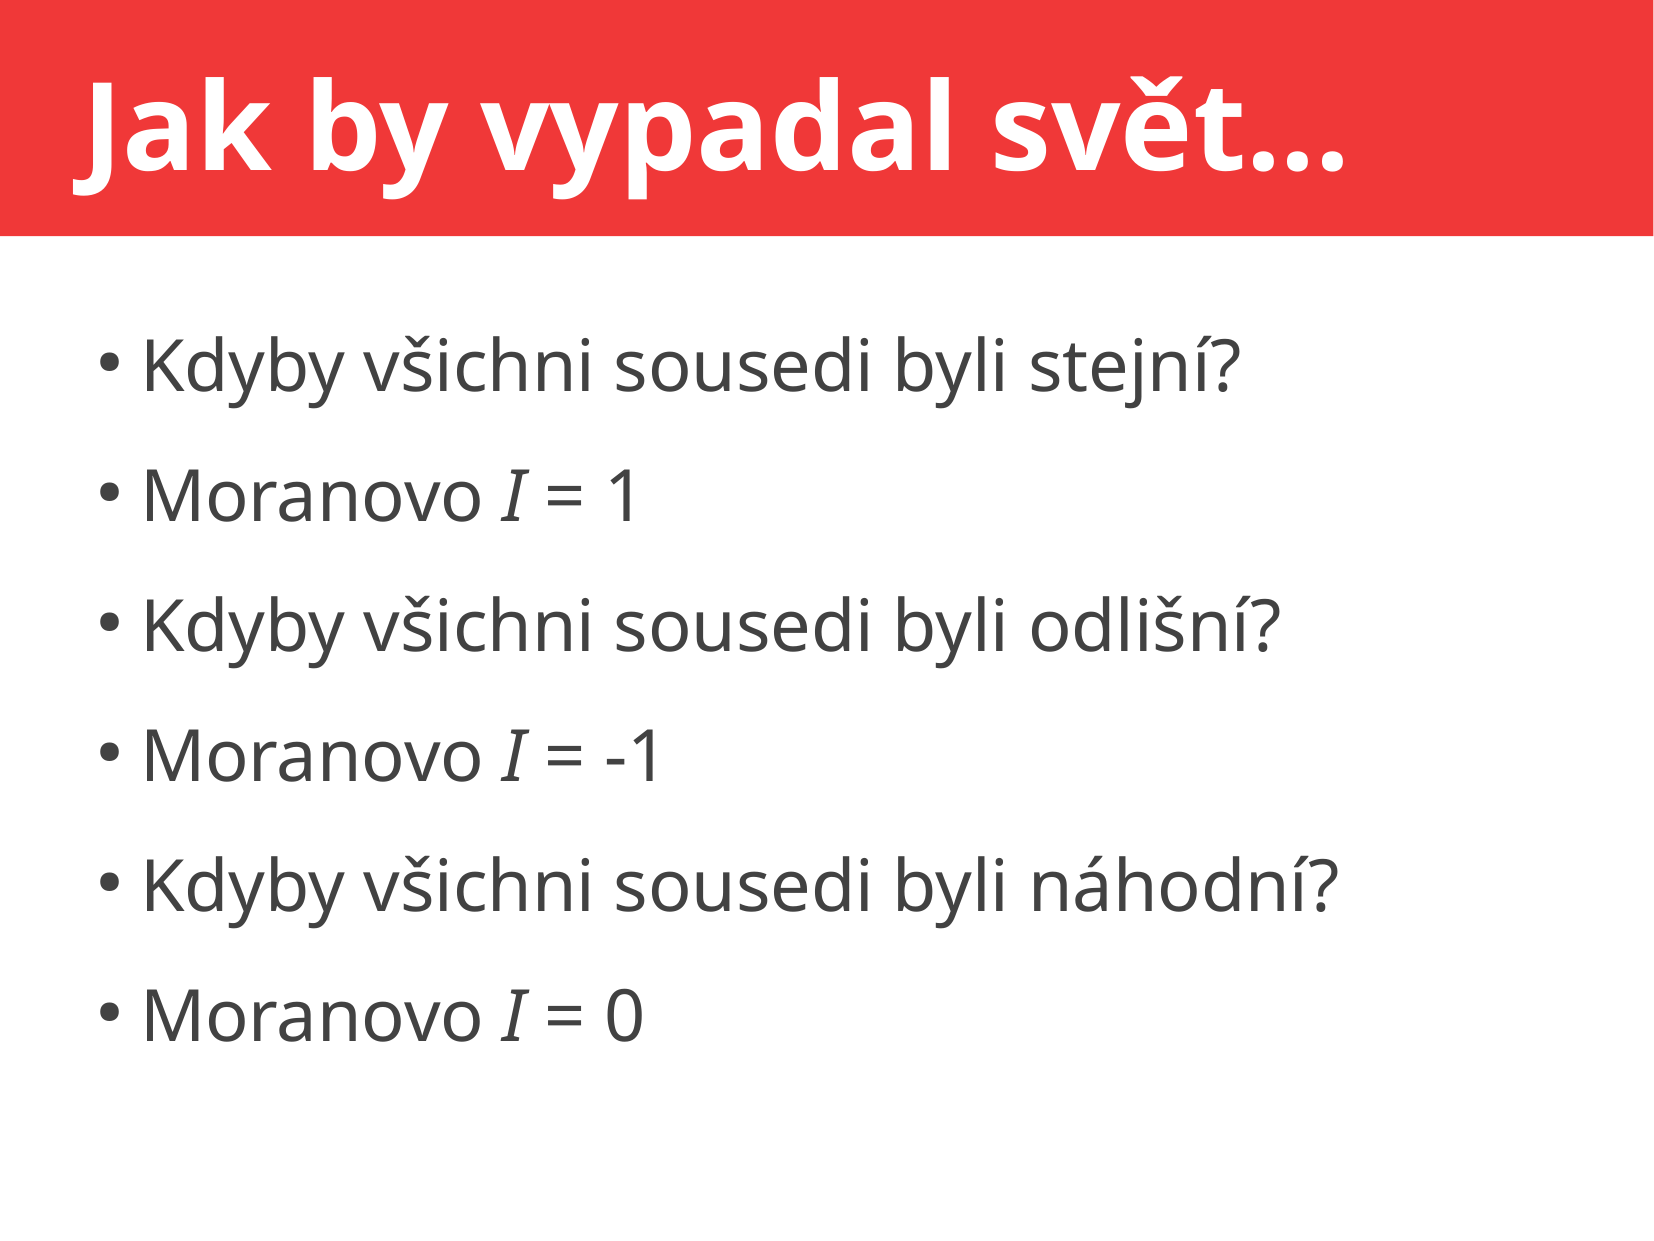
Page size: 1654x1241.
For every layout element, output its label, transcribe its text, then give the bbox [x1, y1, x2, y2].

title Jak by vypadal svět... [82, 19, 1571, 227]
list Kdyby všichni sousedi byli stejní? Moranovo I = 1 Kdyby všichni sousedi byli odlišní? Moranovo I = -1 Kdyby všichni sousedi byli náhodní? Moranovo I = 0 [82, 314, 1563, 1080]
